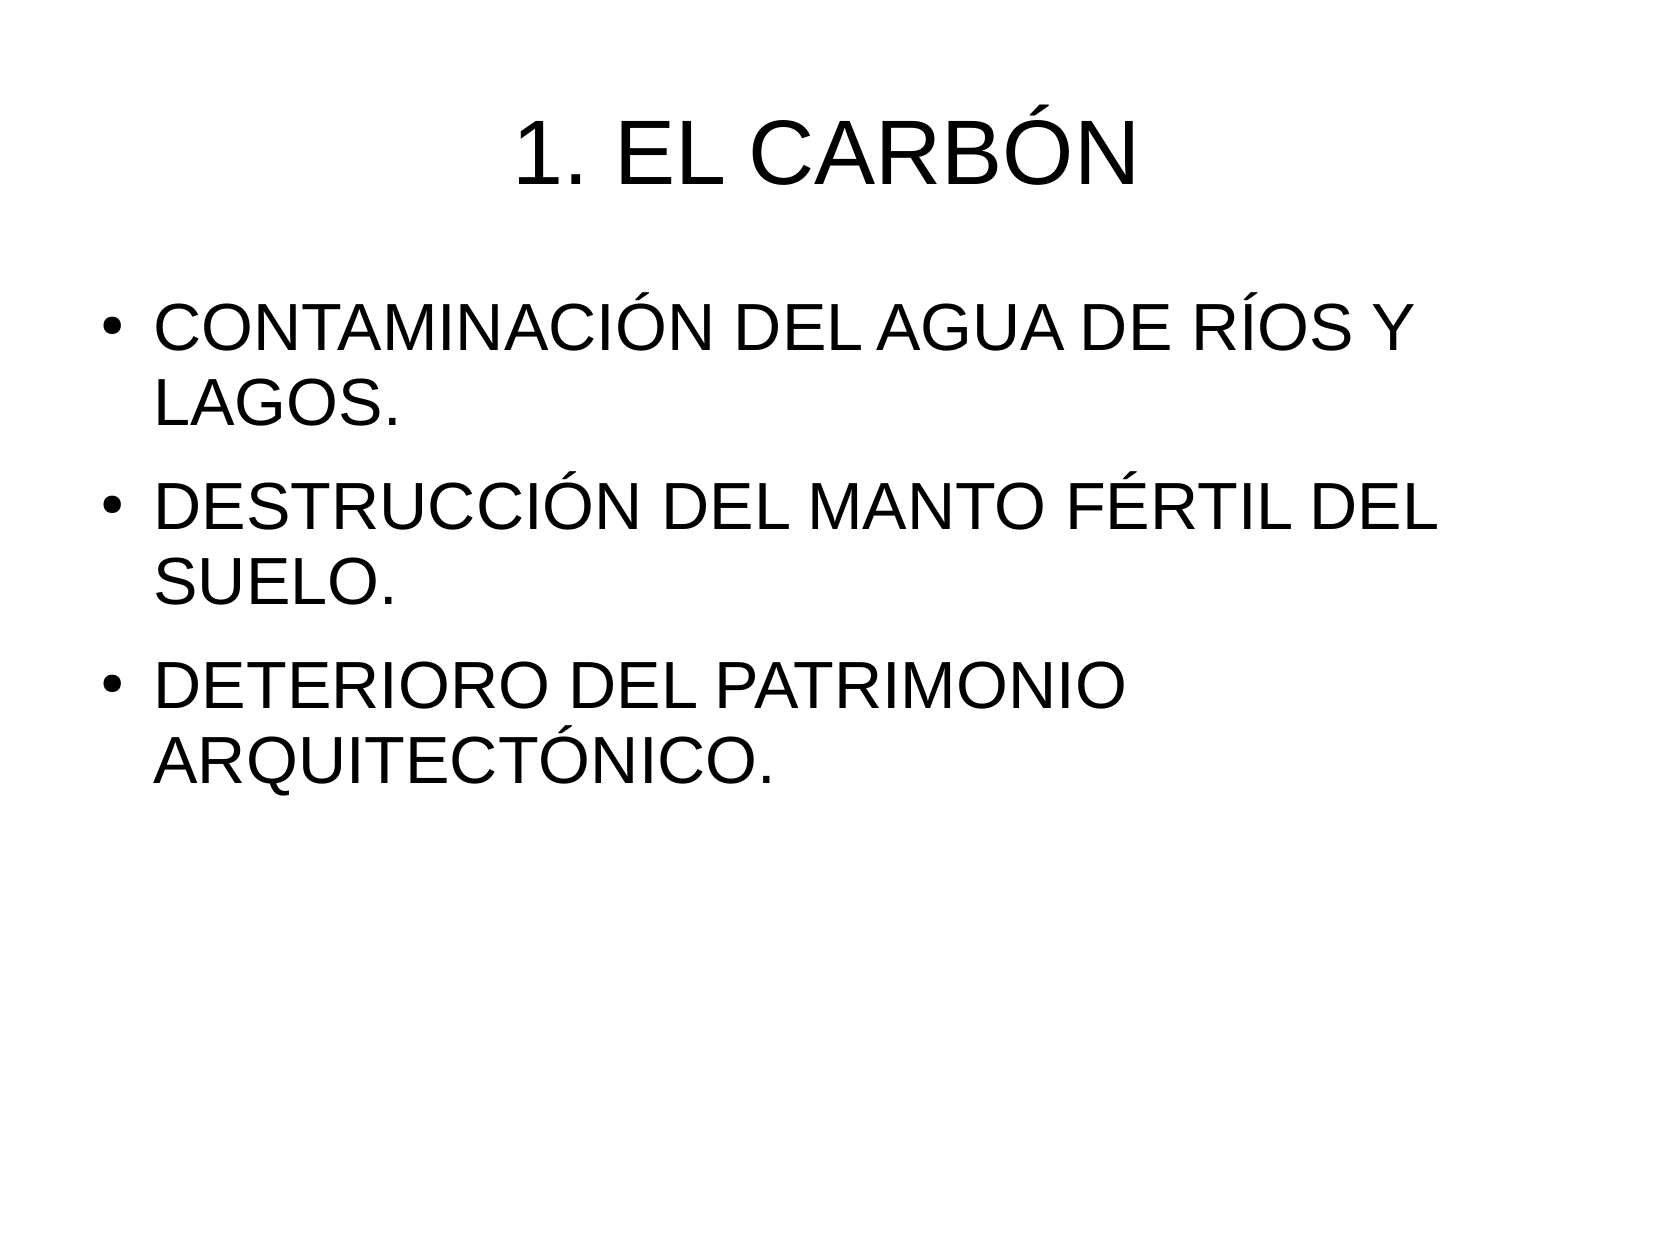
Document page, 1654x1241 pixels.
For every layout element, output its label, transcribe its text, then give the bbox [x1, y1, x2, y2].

list CONTAMINACIÓN DEL AGUA DE RÍOS Y LAGOS. DESTRUCCIÓN DEL MANTO FÉRTIL DEL SUELO. DETERIORO DEL PATRIMONIO ARQUITECTÓNICO. [82, 290, 1571, 1109]
title 1. EL CARBÓN [82, 56, 1571, 250]
